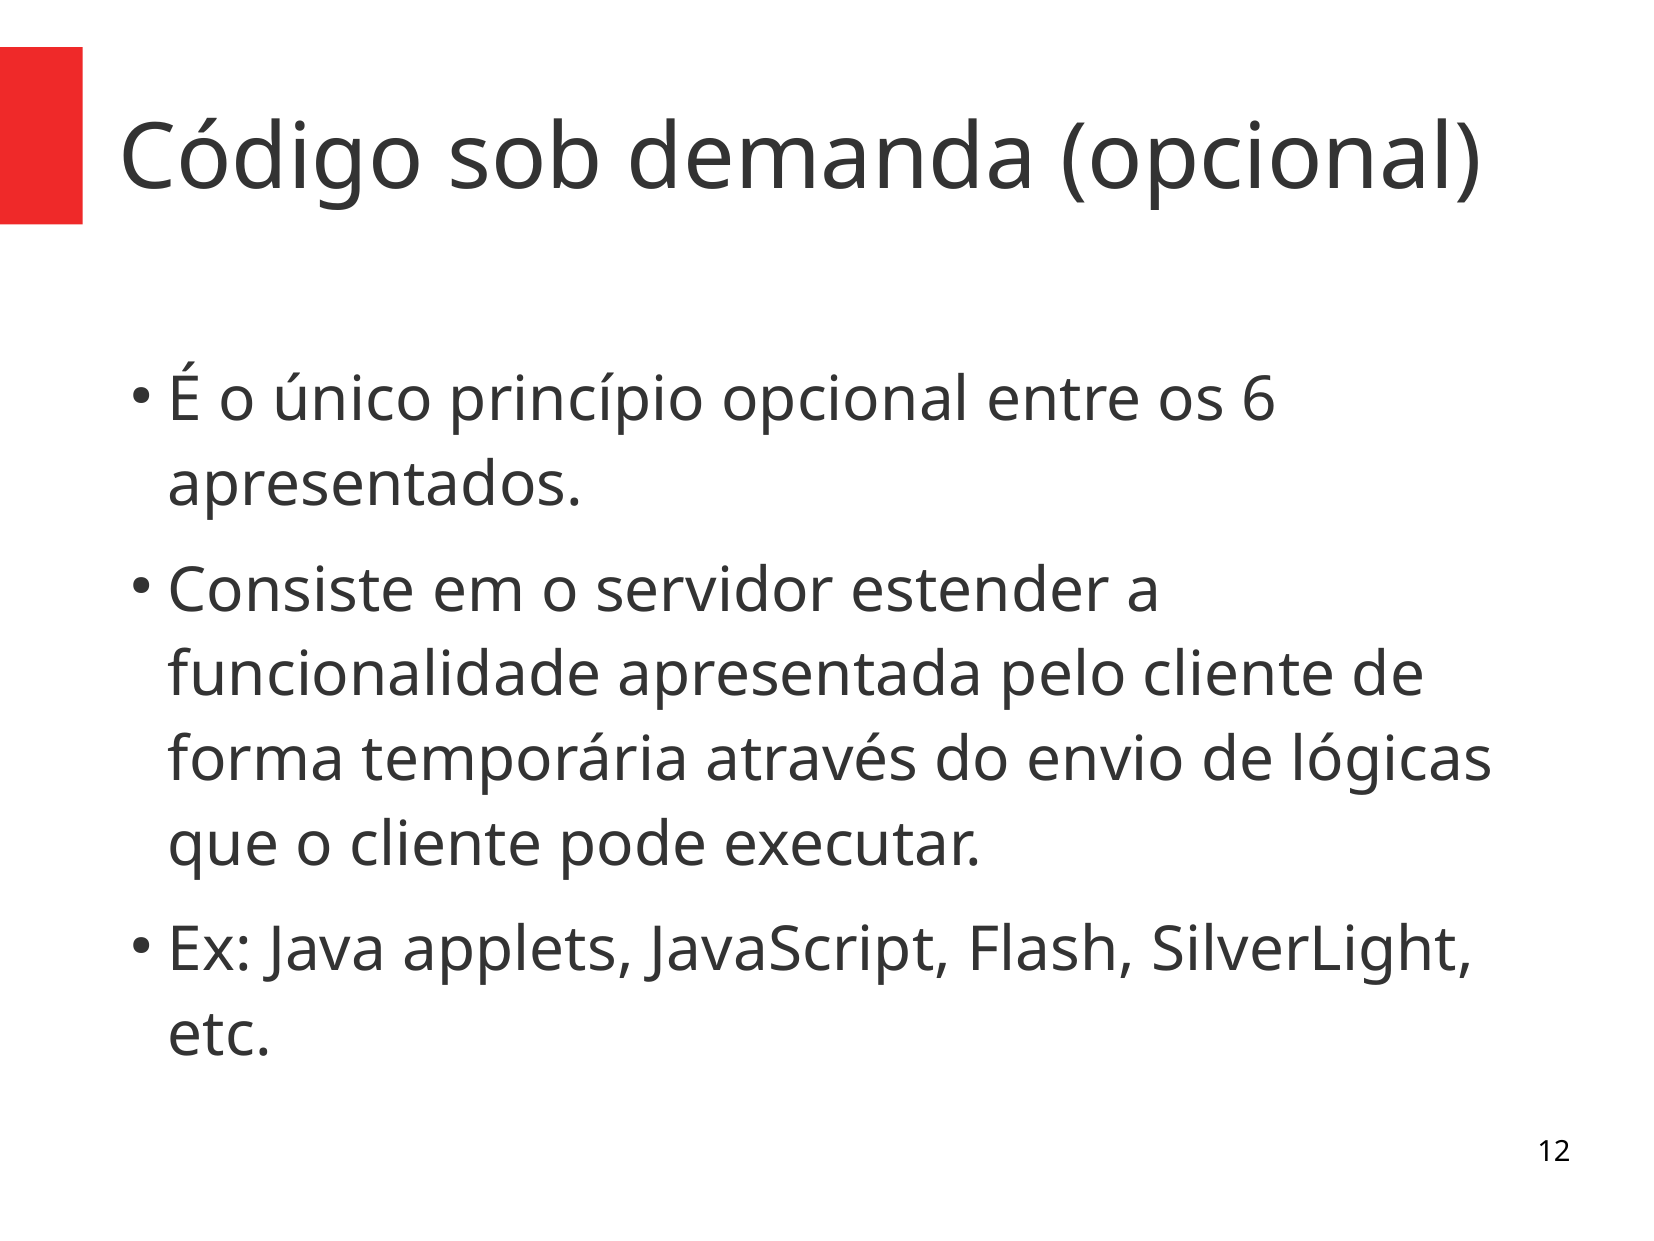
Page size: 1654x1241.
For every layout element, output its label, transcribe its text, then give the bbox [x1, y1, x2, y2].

title Código sob demanda (opcional) [118, 49, 1571, 257]
list É o único princípio opcional entre os 6 apresentados. Consiste em o servidor estender a funcionalidade apresentada pelo cliente de forma temporária através do envio de lógicas que o cliente pode executar. Ex: Java applets, JavaScript, Flash, SilverLight, etc. [118, 354, 1536, 1074]
